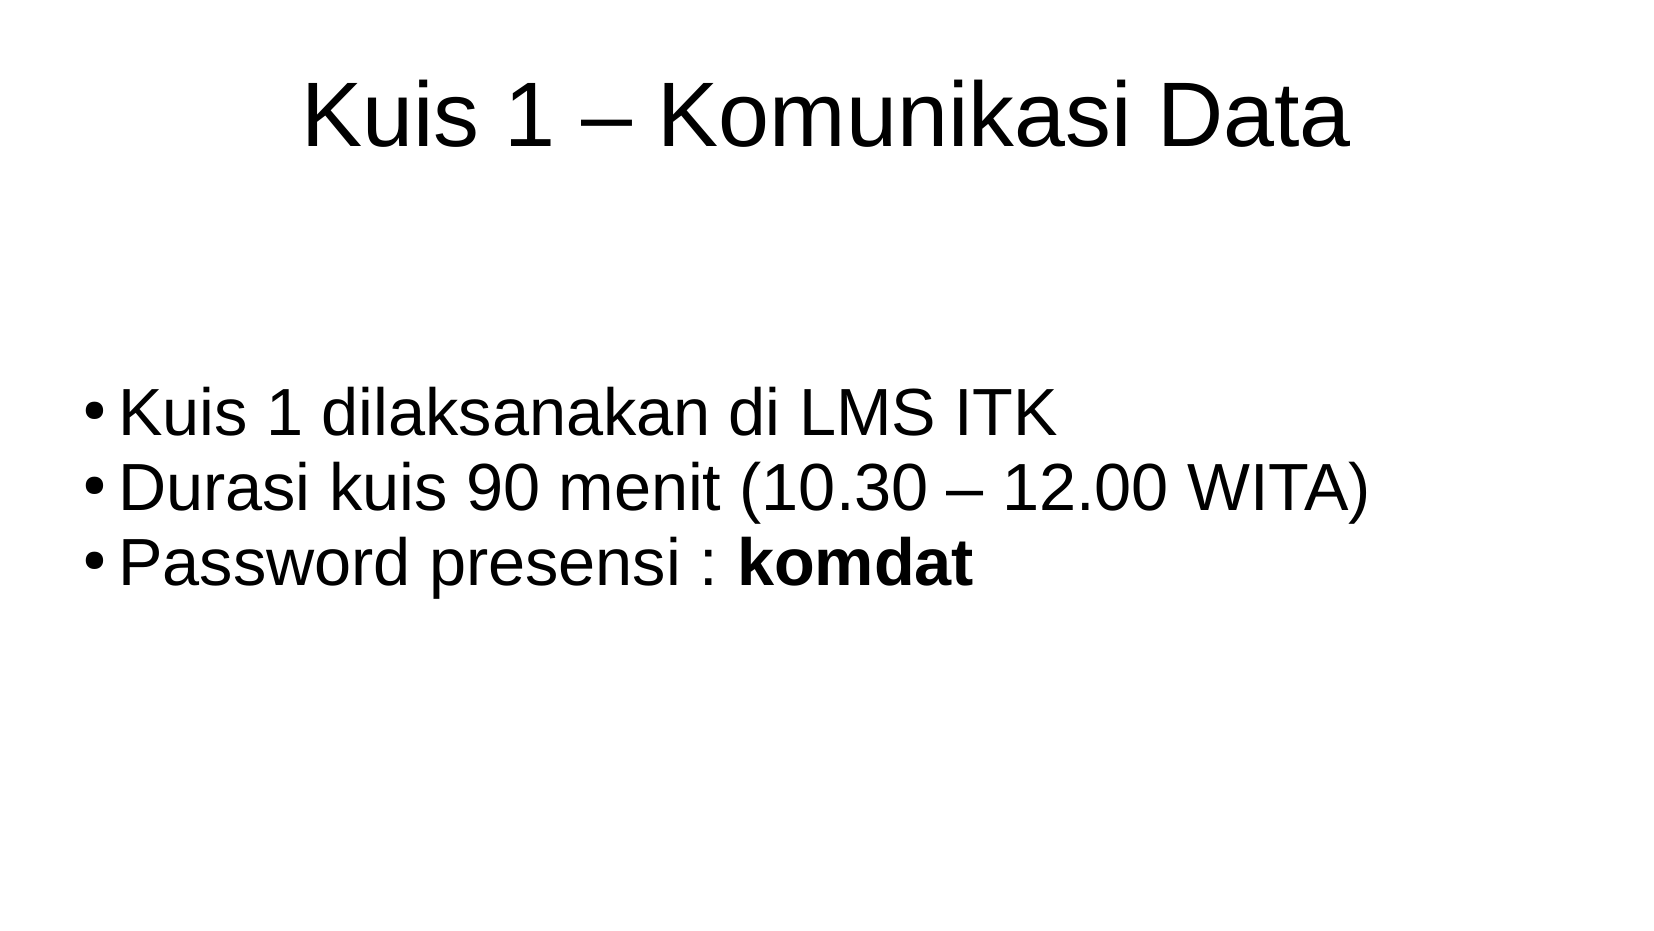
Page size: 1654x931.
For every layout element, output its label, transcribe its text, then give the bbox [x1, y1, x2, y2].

title Kuis 1 – Komunikasi Data [82, 37, 1571, 193]
subtitle Kuis 1 dilaksanakan di LMS ITK Durasi kuis 90 menit (10.30 – 12.00 WITA) Password presensi : komdat [82, 217, 1571, 758]
